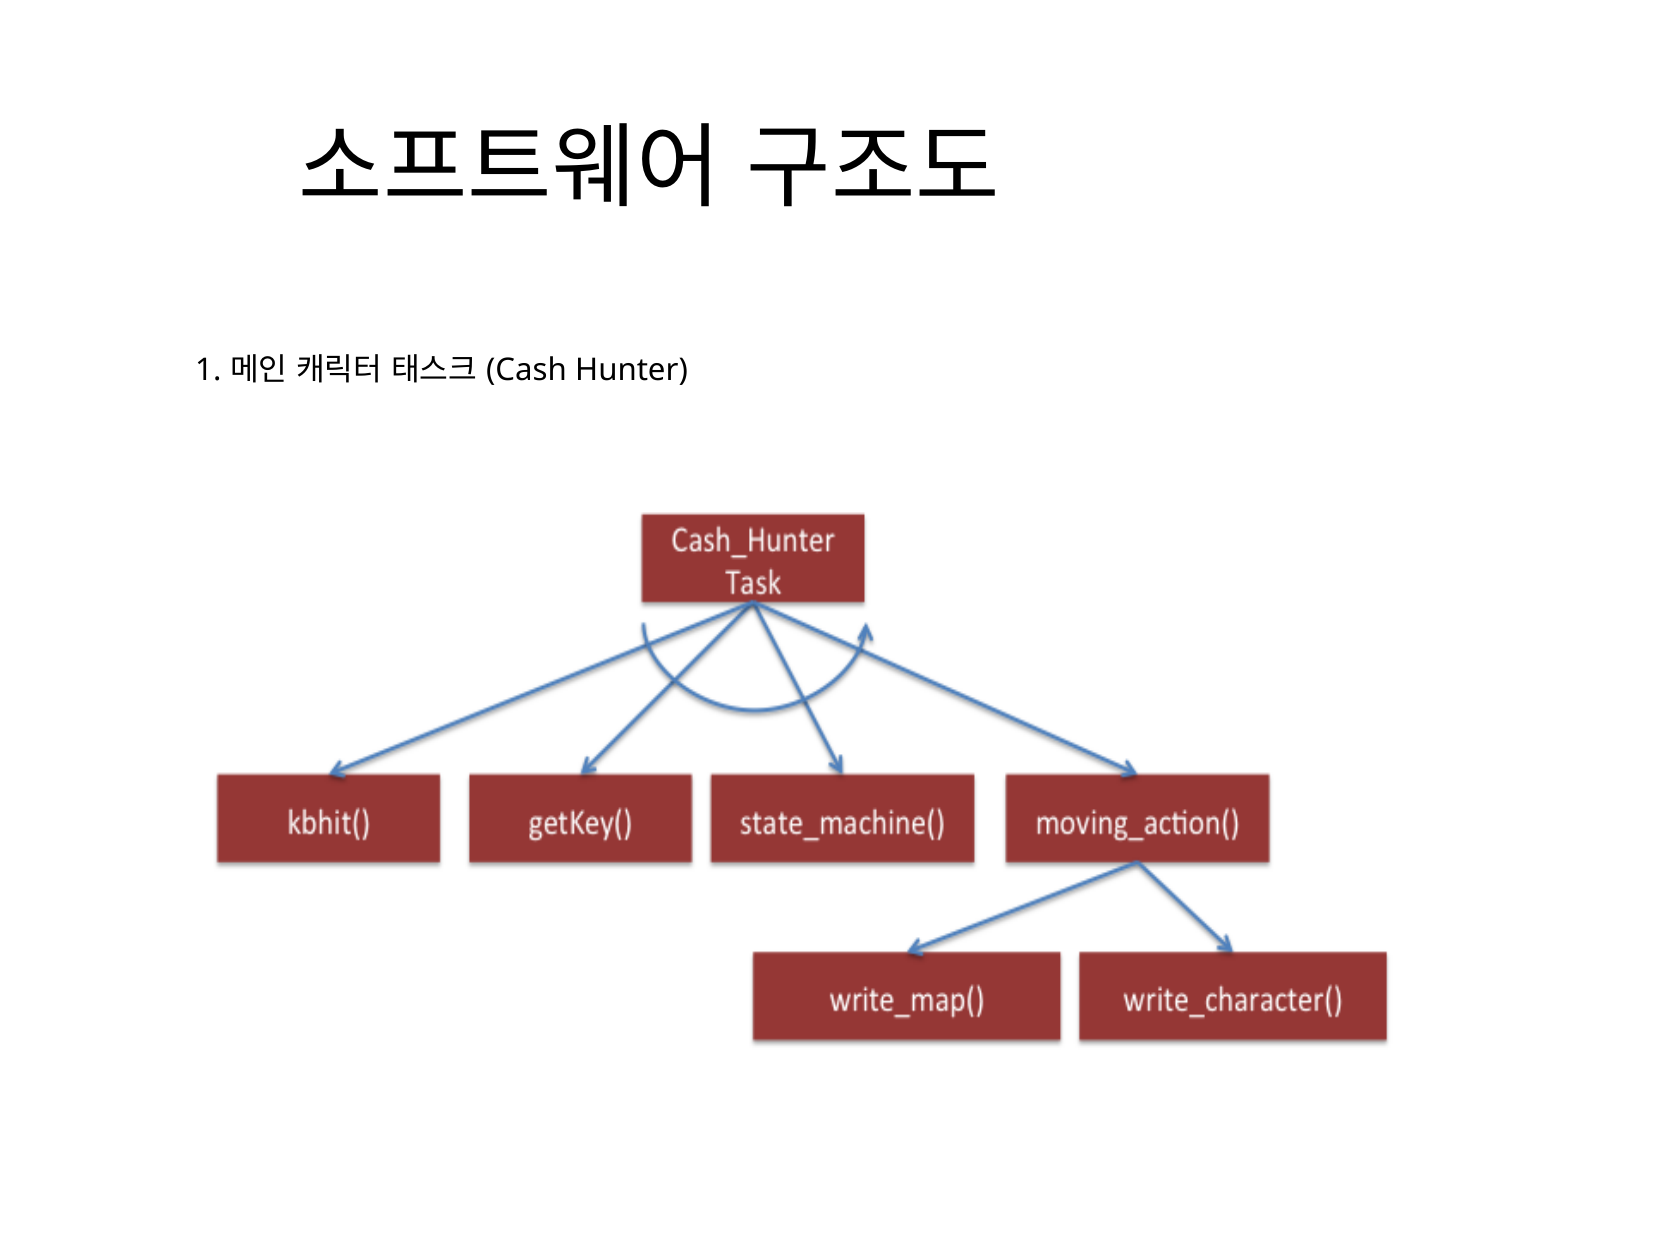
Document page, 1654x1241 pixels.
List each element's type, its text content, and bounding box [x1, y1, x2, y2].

picture [212, 507, 1394, 1052]
title 소프트웨어 구조도 [70, 106, 1229, 213]
list 1. 메인 캐릭터 태스크 (Cash Hunter) [82, 343, 1538, 1063]
